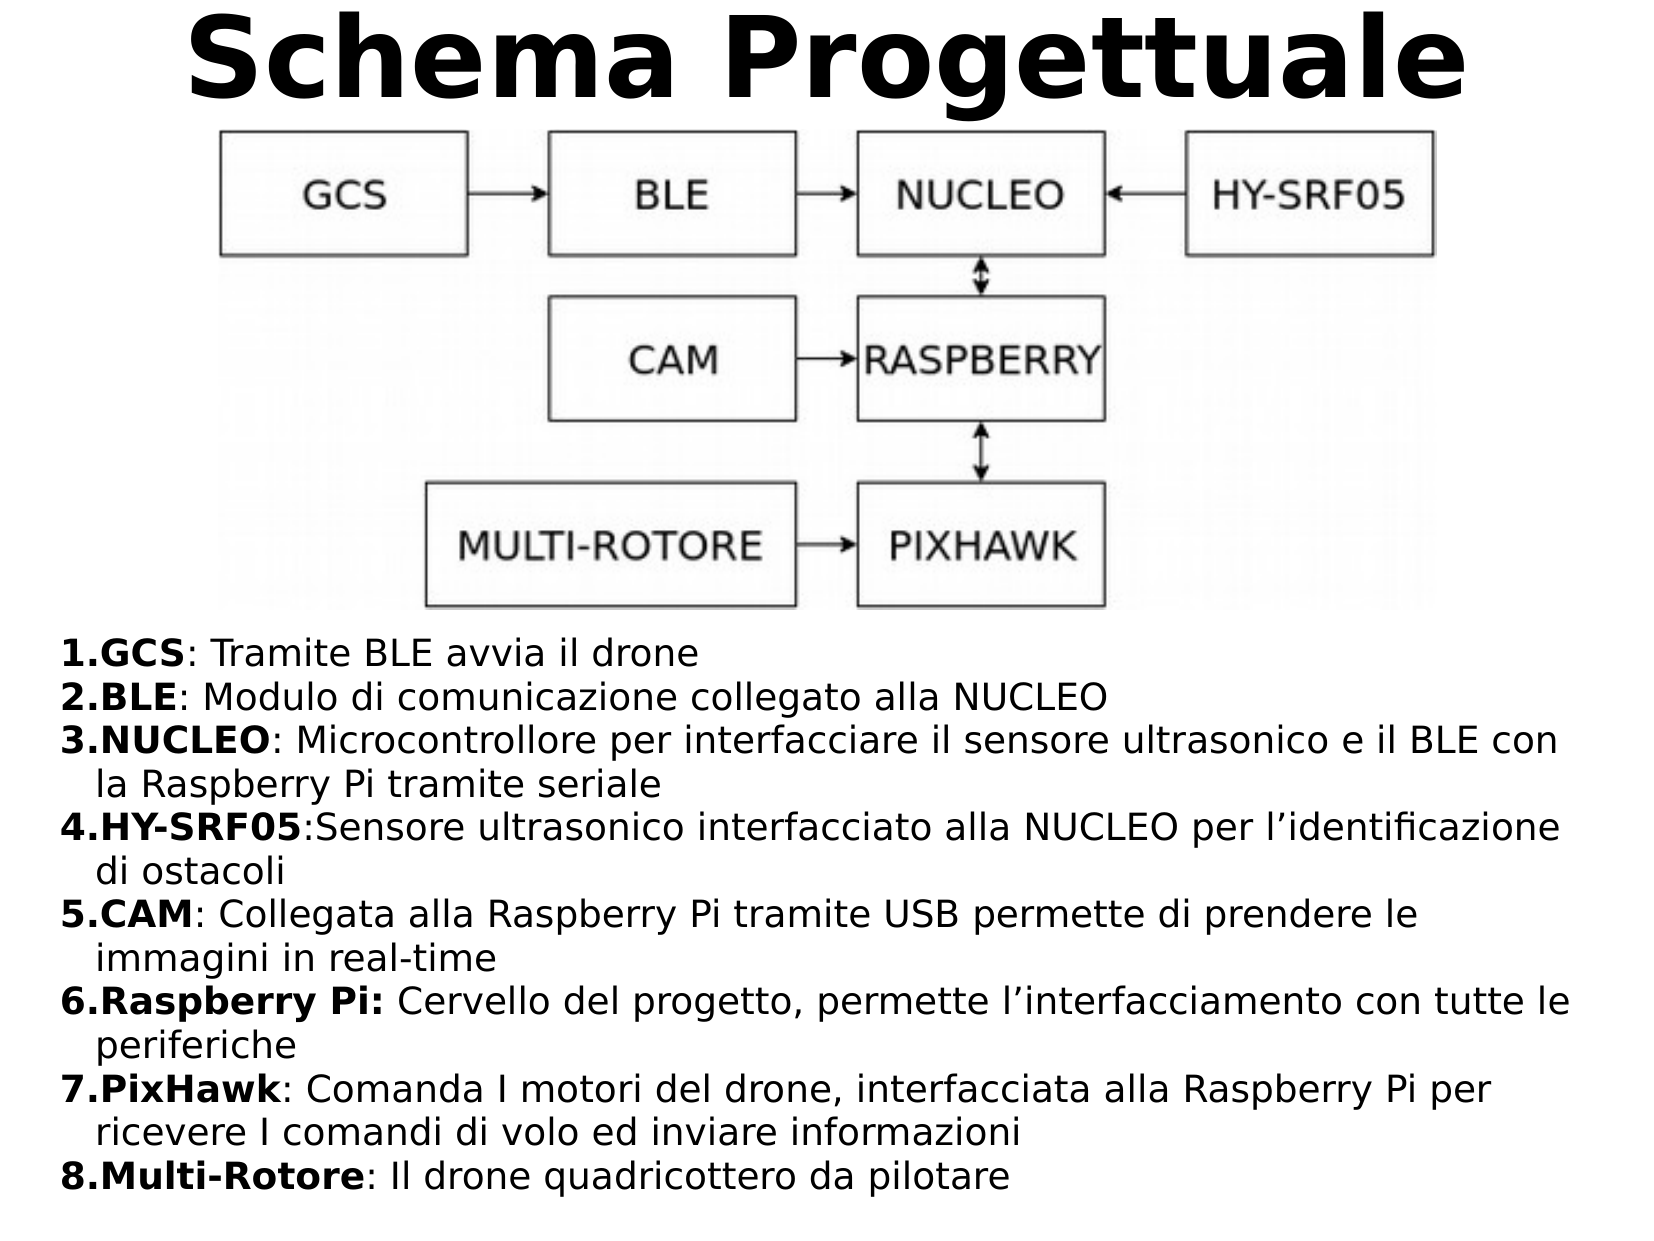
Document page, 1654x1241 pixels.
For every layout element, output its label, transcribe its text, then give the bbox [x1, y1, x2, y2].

picture [218, 129, 1437, 610]
text_box GCS: Tramite BLE avvia il drone BLE: Modulo di comunicazione collegato alla NUCLEO NUCLEO: Microcontrollore per interfacciare il sensore ultrasonico e il BLE con la Raspberry Pi tramite seriale HY-SRF05:Sensore ultrasonico interfacciato alla NUCLEO per l’identificazione di ostacoli CAM: Collegata alla Raspberry Pi tramite USB permette di prendere le immagini in real-time Raspberry Pi: Cervello del progetto, permette l’interfacciamento con tutte le periferiche PixHawk: Comanda I motori del drone, interfacciata alla Raspberry Pi per ricevere I comandi di volo ed inviare informazioni Multi-Rotore: Il drone quadricottero da pilotare [45, 624, 1621, 1206]
title Schema Progettuale [82, 0, 1571, 162]
